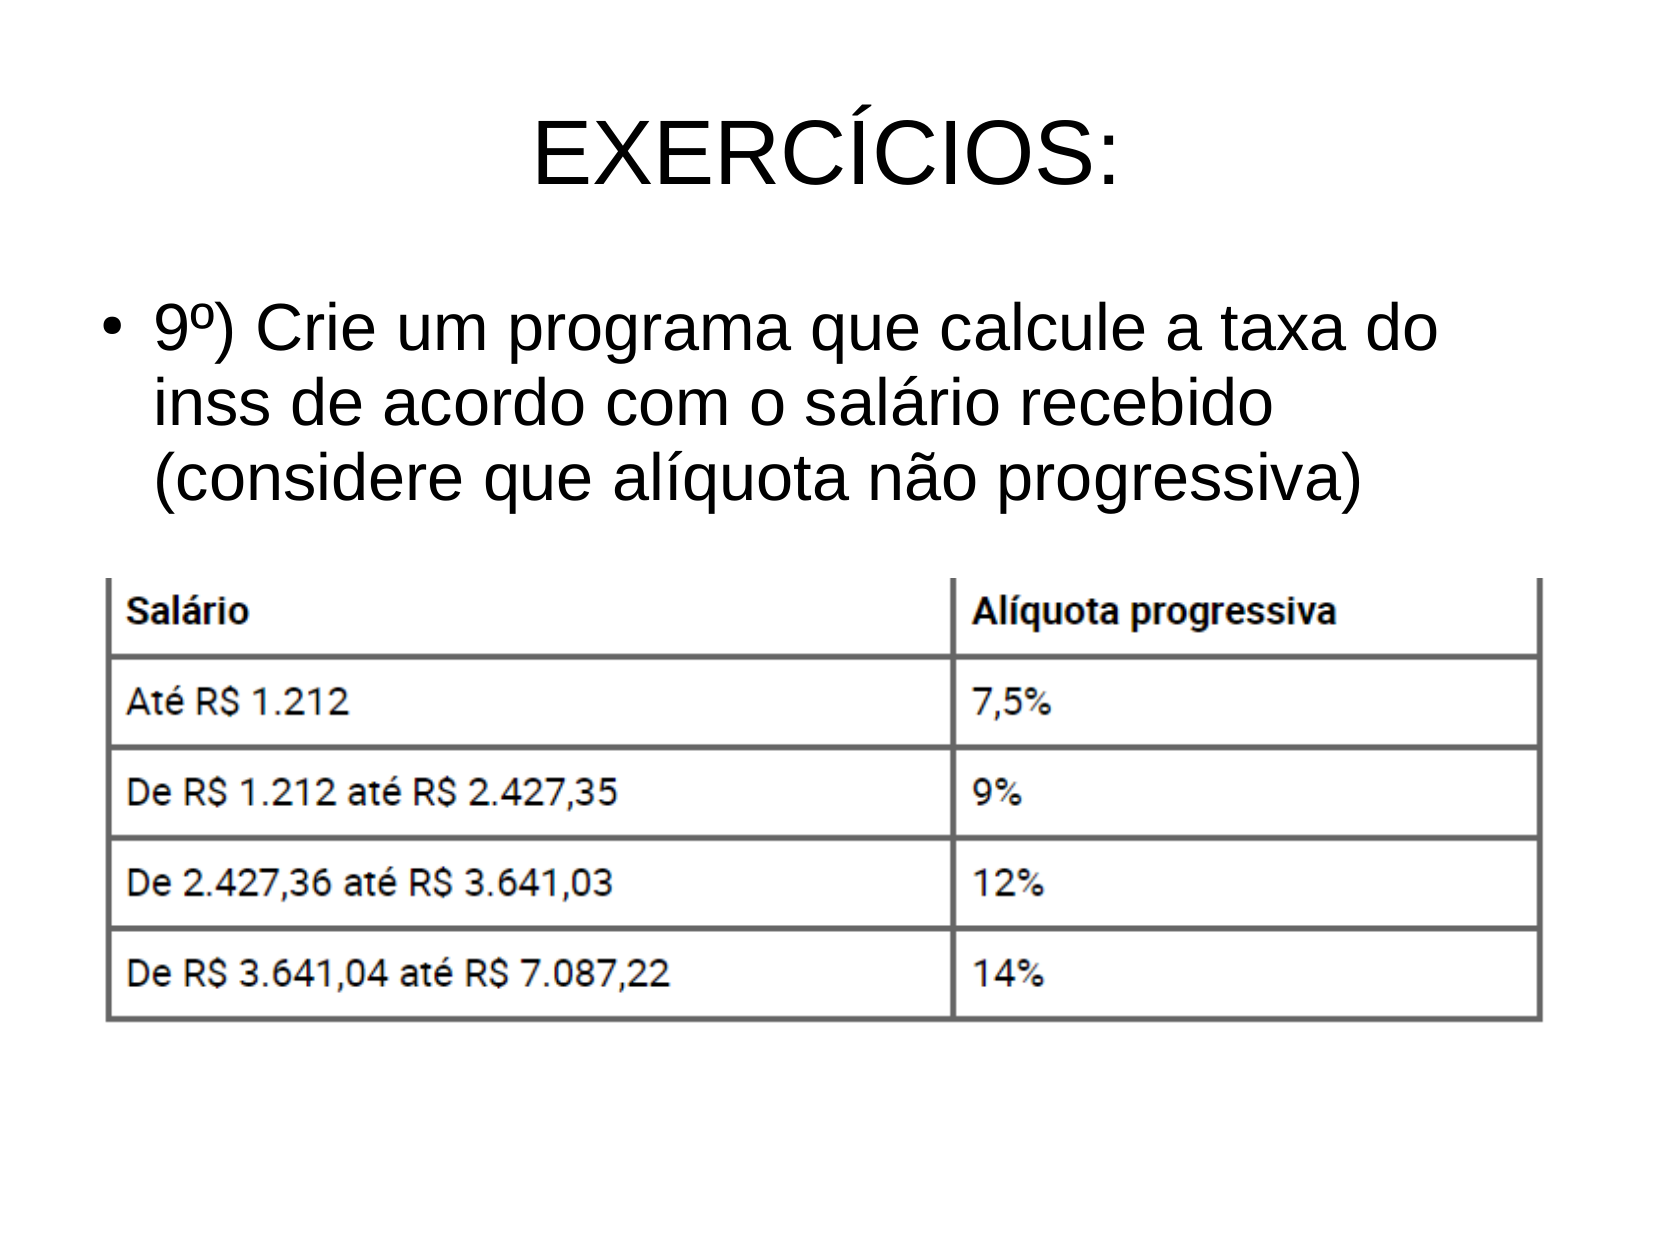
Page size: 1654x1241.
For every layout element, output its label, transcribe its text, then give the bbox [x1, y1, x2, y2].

picture [94, 578, 1573, 1040]
title EXERCÍCIOS: [82, 49, 1571, 257]
list 9º) Crie um programa que calcule a taxa do inss de acordo com o salário recebido (considere que alíquota não progressiva) [82, 290, 1571, 1109]
